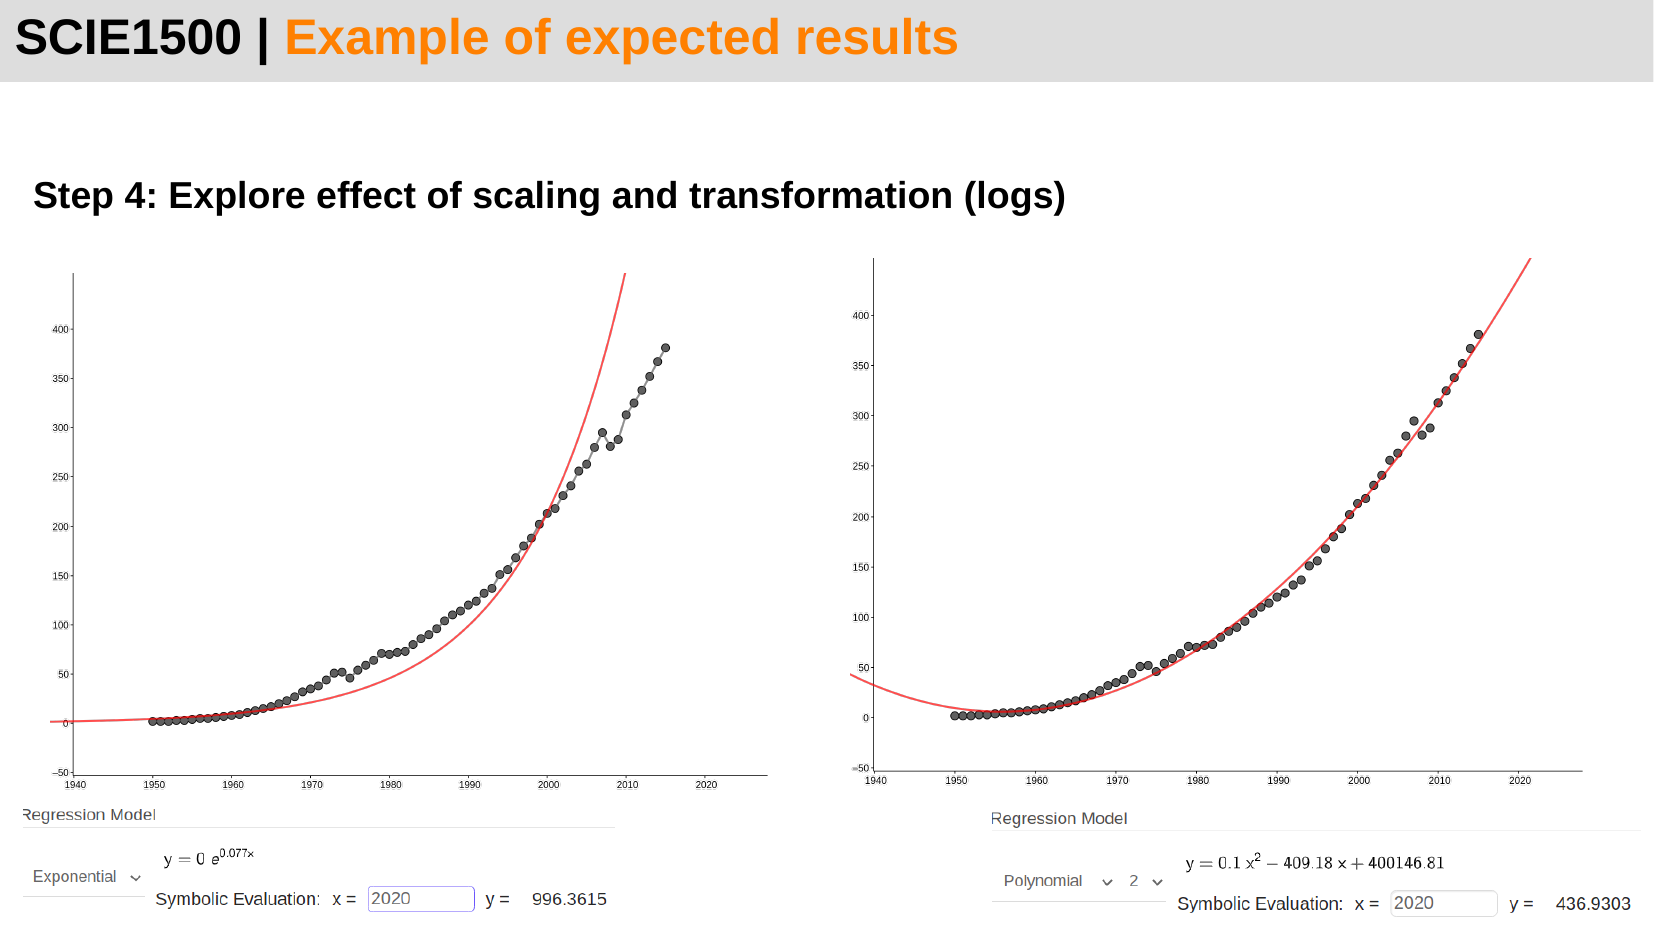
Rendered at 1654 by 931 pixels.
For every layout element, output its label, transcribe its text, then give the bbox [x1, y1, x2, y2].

text_box [0, 0, 1654, 83]
text_box SCIE1500 | Example of expected results [0, 2, 1619, 83]
picture [23, 273, 768, 929]
picture [992, 803, 1641, 922]
text_box Step 4: Explore effect of scaling and transformation (logs) [18, 167, 1312, 237]
picture [850, 258, 1583, 792]
